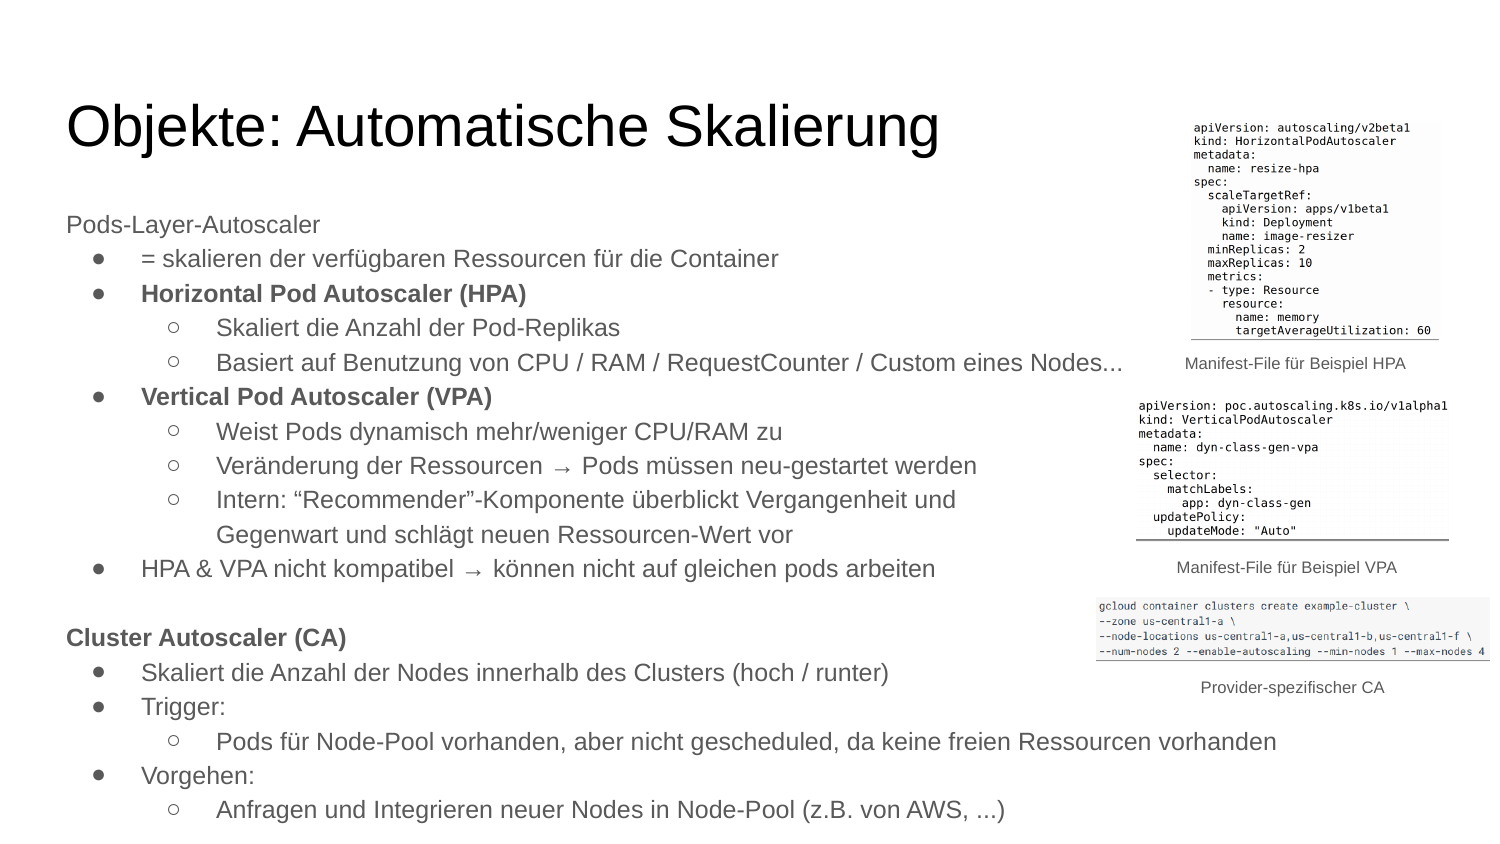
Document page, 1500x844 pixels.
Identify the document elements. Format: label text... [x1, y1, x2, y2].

title Objekte: Automatische Skalierung [51, 72, 1449, 167]
picture [1136, 397, 1449, 540]
list Pods-Layer-Autoscaler = skalieren der verfügbaren Ressourcen für die Container Horizontal Pod Autoscaler (HPA) Skaliert die Anzahl der Pod-Replikas Basiert auf Benutzung von CPU / RAM / RequestCounter / Custom eines Nodes... Vertical Pod Autoscaler (VPA) Weist Pods dynamisch mehr/weniger CPU/RAM zu Veränderung der Ressourcen → Pods müssen neu-gestartet werden Intern: “Recommender”-Komponente überblickt Vergangenheit und Gegenwart und schlägt neuen Ressourcen-Wert vor HPA & VPA nicht kompatibel → können nicht auf gleichen pods arbeiten Cluster Autoscaler (CA) Skaliert die Anzahl der Nodes innerhalb des Clusters (hoch / runter) Trigger: Pods für Node-Pool vorhanden, aber nicht gescheduled, da keine freien Ressourcen vorhanden Vorgehen: Anfragen und Integrieren neuer Nodes in Node-Pool (z.B. von AWS, ...) [51, 189, 1449, 818]
picture [1096, 597, 1490, 660]
list Manifest-File für Beispiel HPA [1169, 335, 1449, 371]
list Provider-spezifischer CA [1153, 659, 1433, 695]
picture [1191, 120, 1441, 335]
list Manifest-File für Beispiel VPA [1161, 539, 1441, 575]
